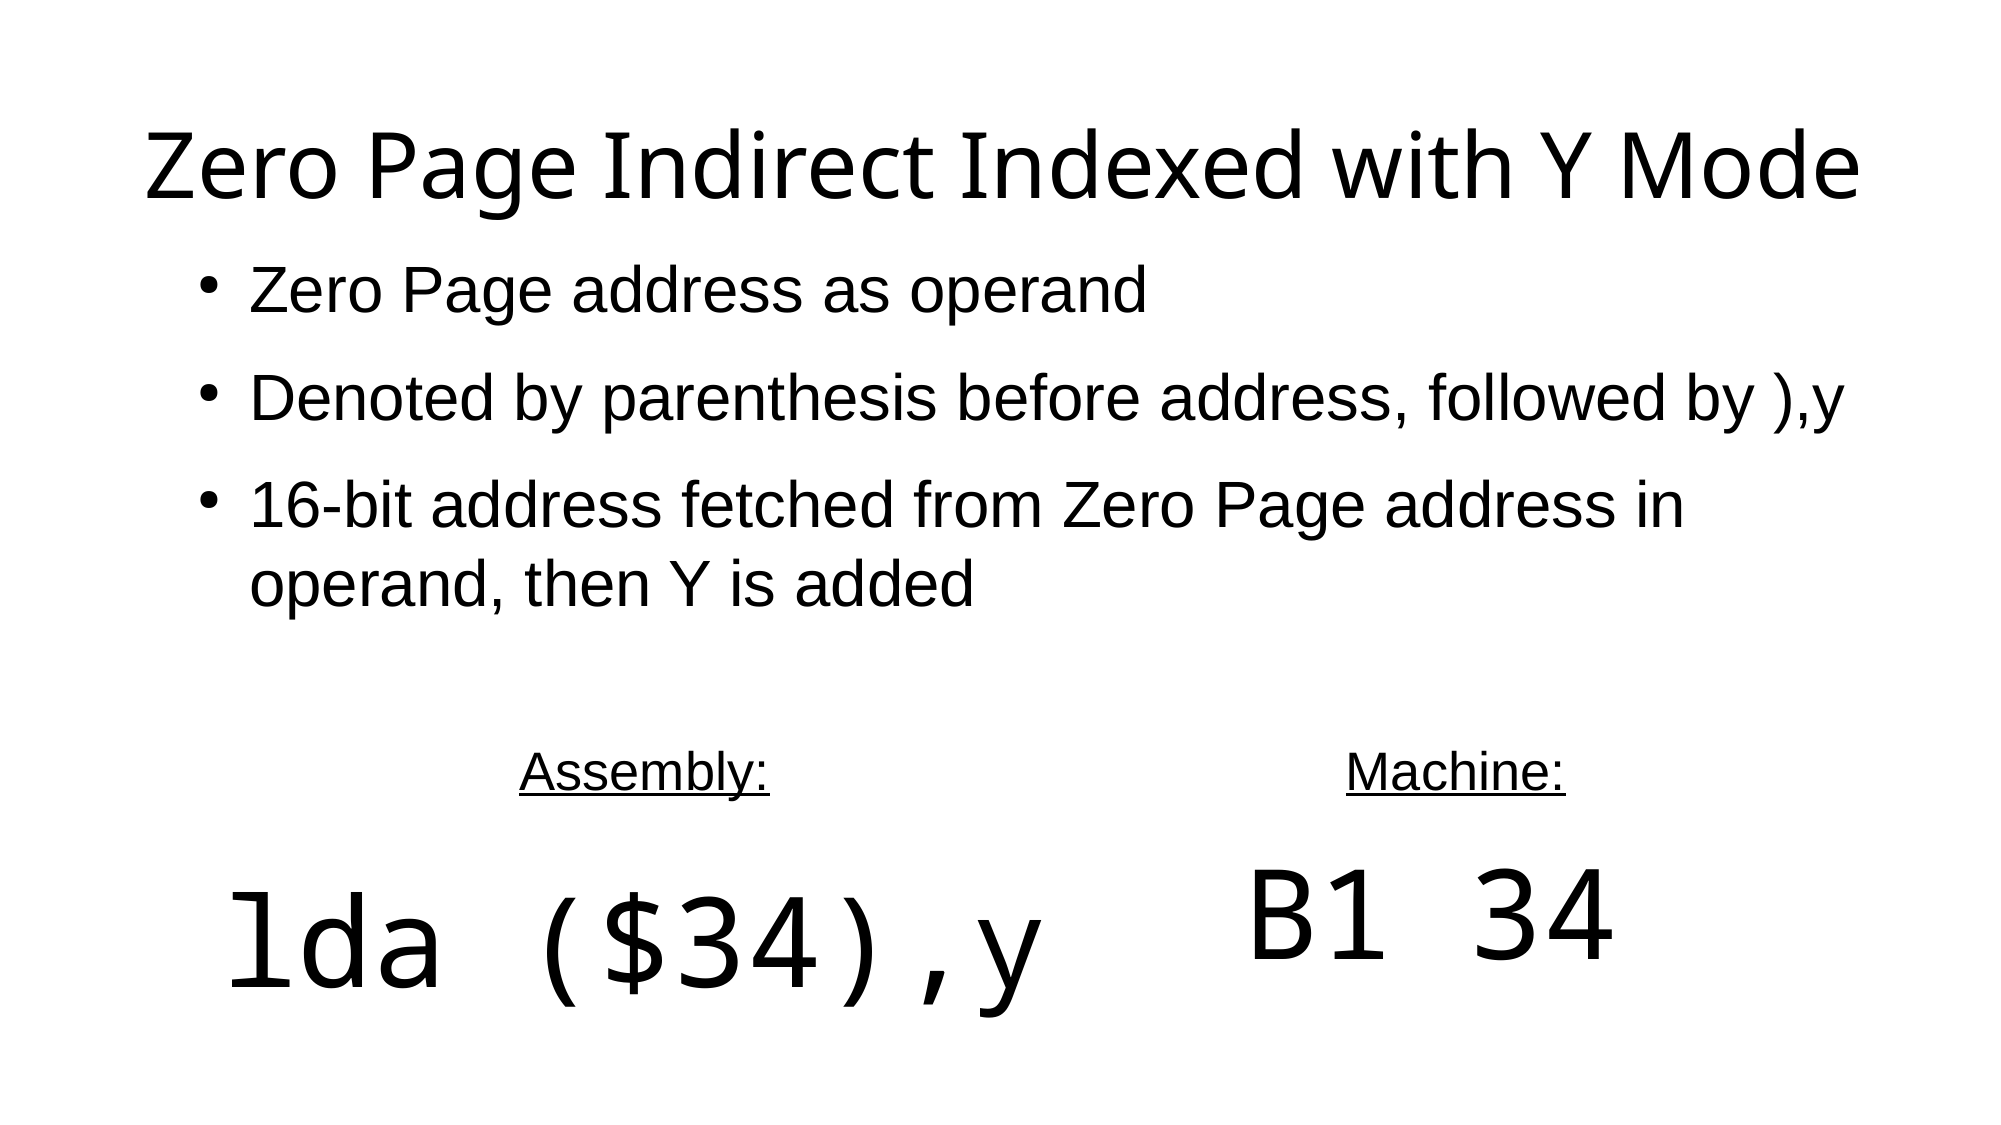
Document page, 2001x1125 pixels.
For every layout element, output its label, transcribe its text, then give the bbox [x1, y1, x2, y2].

text_box Machine: [1331, 734, 1582, 810]
title Zero Page Indirect Indexed with Y Mode [60, 59, 1951, 278]
text_box B1 34 [1228, 817, 1706, 990]
text_box Assembly: [504, 734, 785, 810]
text_box lda ($34),y [207, 846, 1065, 1003]
list Zero Page address as operand Denoted by parenthesis before address, followed by ),y 16-bit address fetched from Zero Page address in operand, then Y is added [165, 278, 1891, 706]
